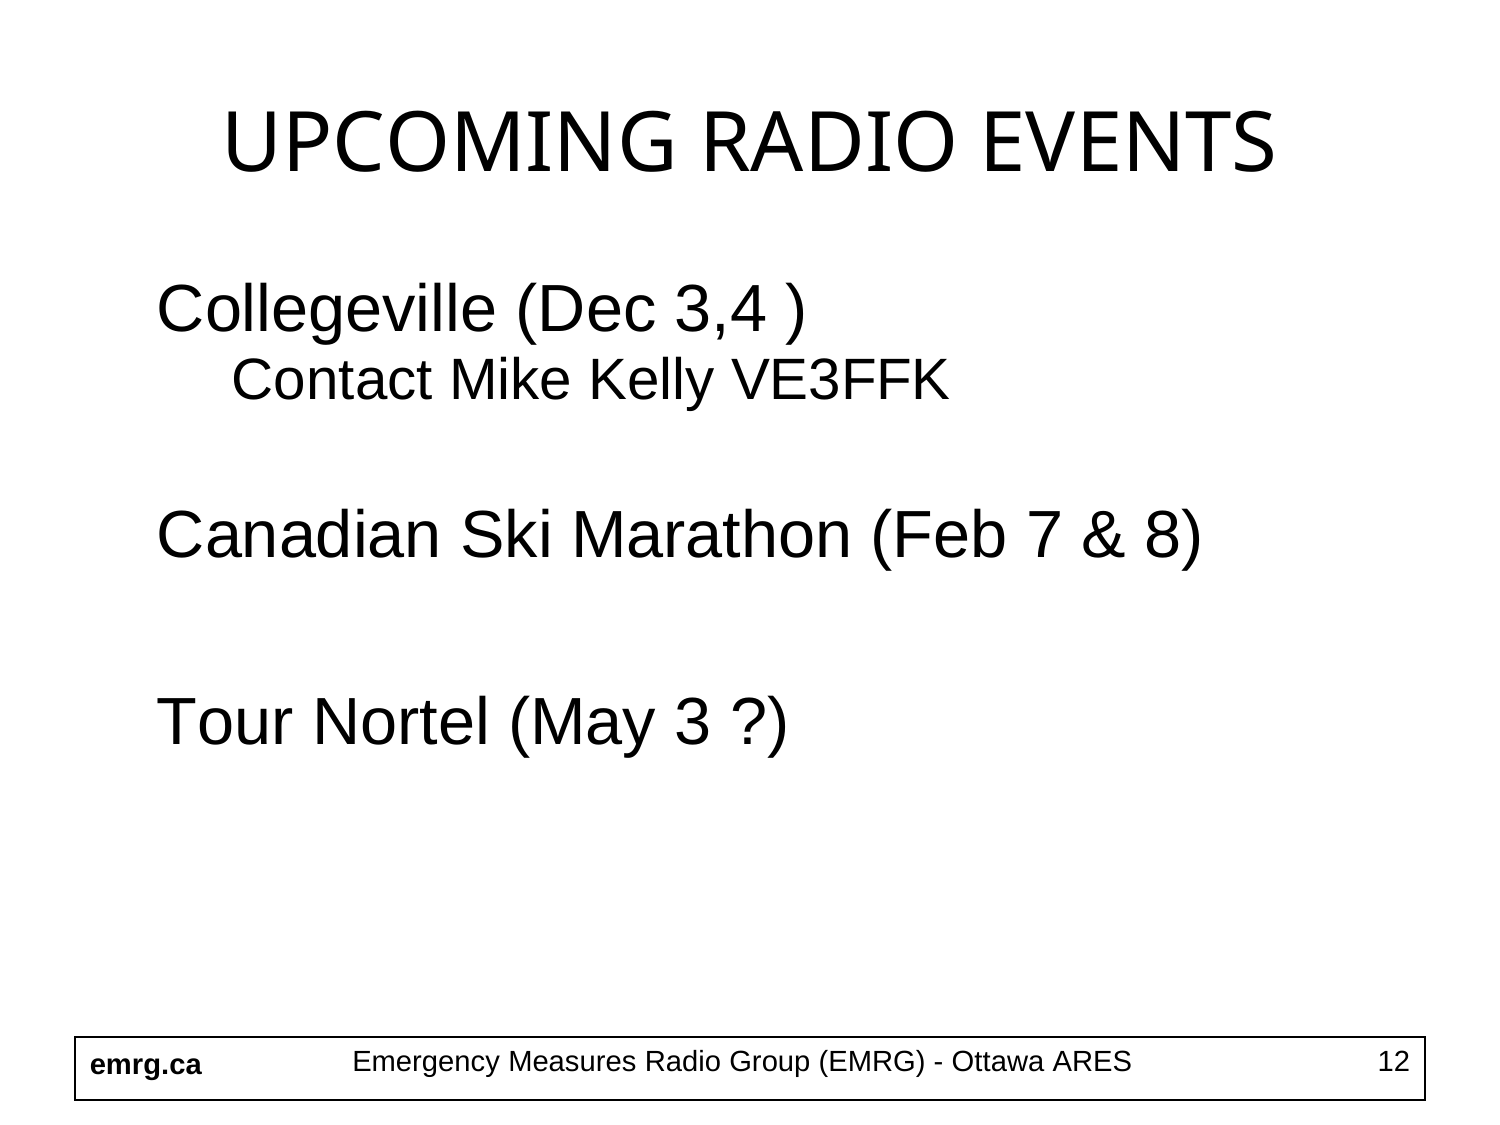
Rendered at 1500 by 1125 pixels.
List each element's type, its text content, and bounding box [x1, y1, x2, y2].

title UPCOMING RADIO EVENTS [75, 45, 1426, 233]
list Collegeville (Dec 3,4 ) Contact Mike Kelly VE3FFK Canadian Ski Marathon (Feb 7 & 8) Tour Nortel (May 3 ?) [142, 276, 1380, 902]
